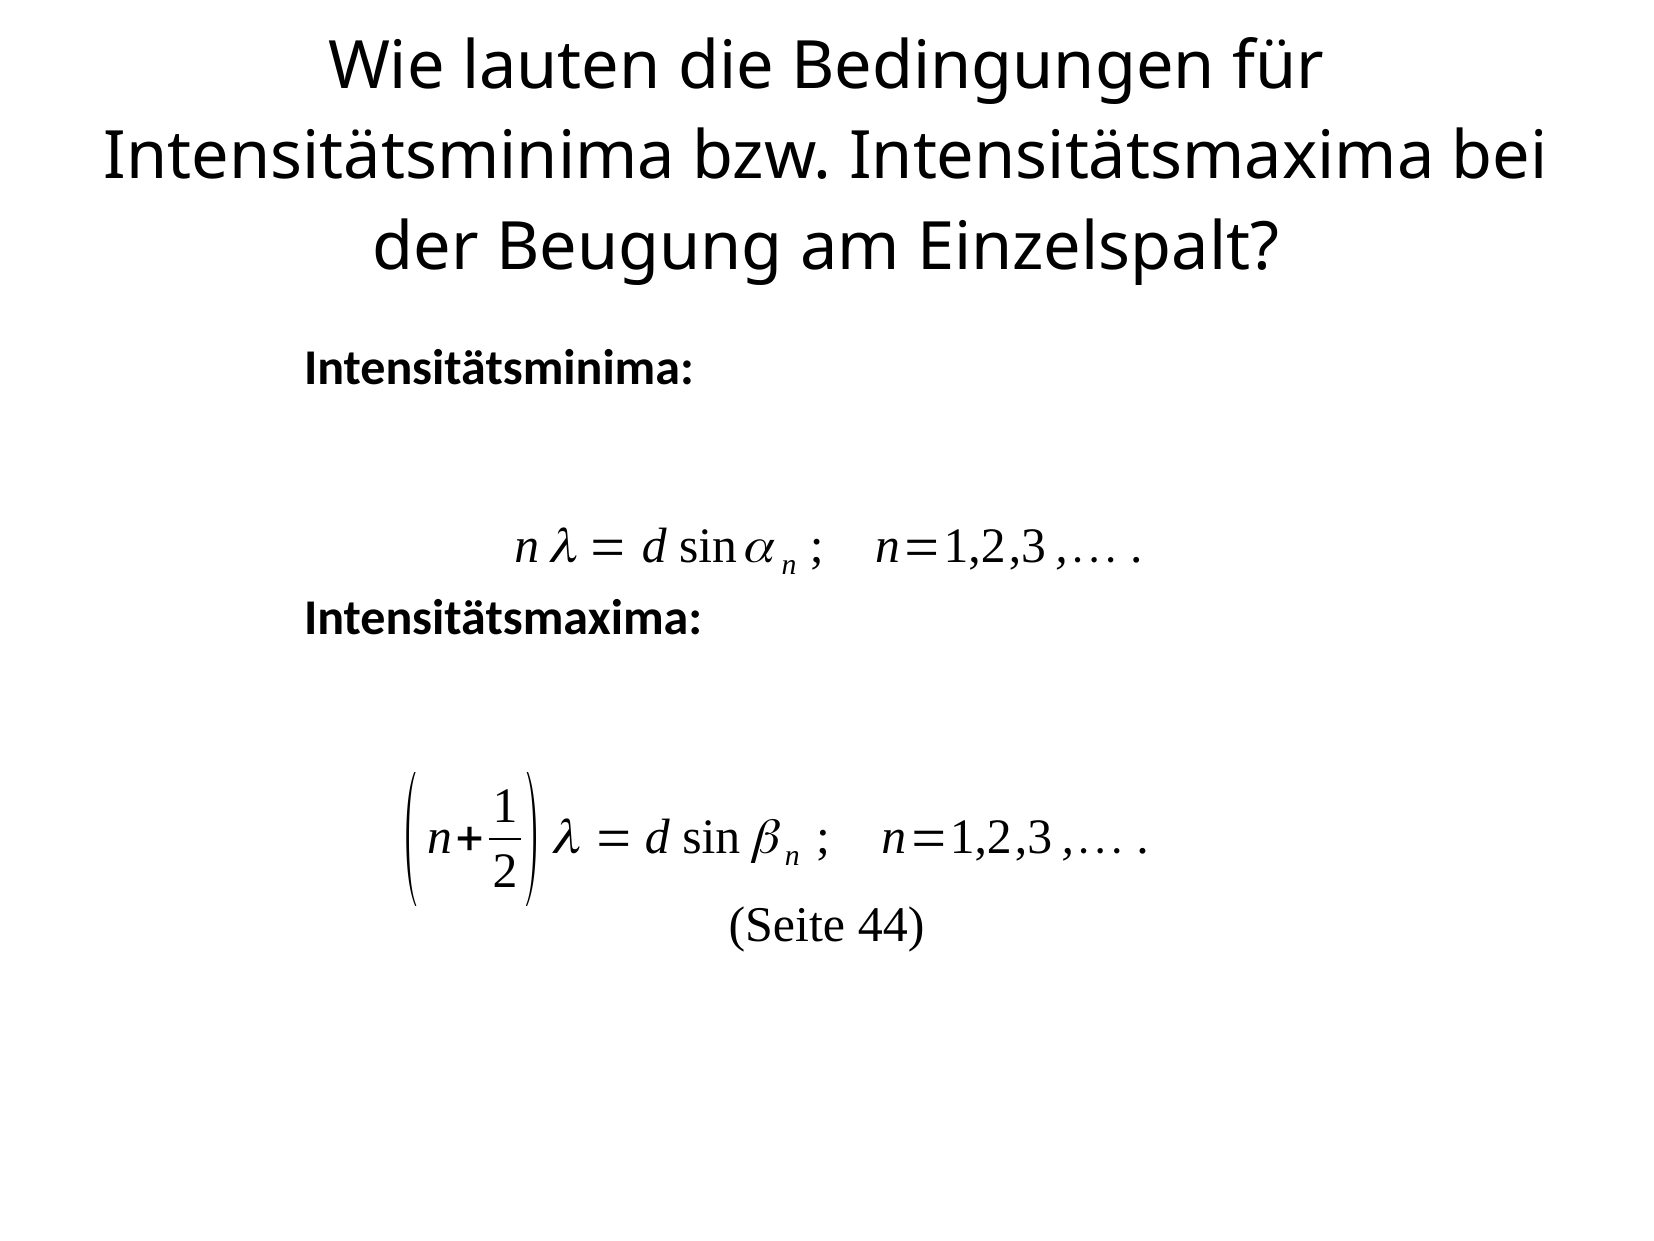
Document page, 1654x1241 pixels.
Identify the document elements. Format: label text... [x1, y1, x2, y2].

chart [389, 772, 1162, 906]
subtitle Intensitätsminima: Intensitätsmaxima: (Seite 44) [82, 286, 1571, 1014]
chart [501, 518, 1156, 583]
title Wie lauten die Bedingungen für Intensitätsminima bzw. Intensitätsmaxima bei der Beugung am Einzelspalt? [82, 19, 1571, 286]
